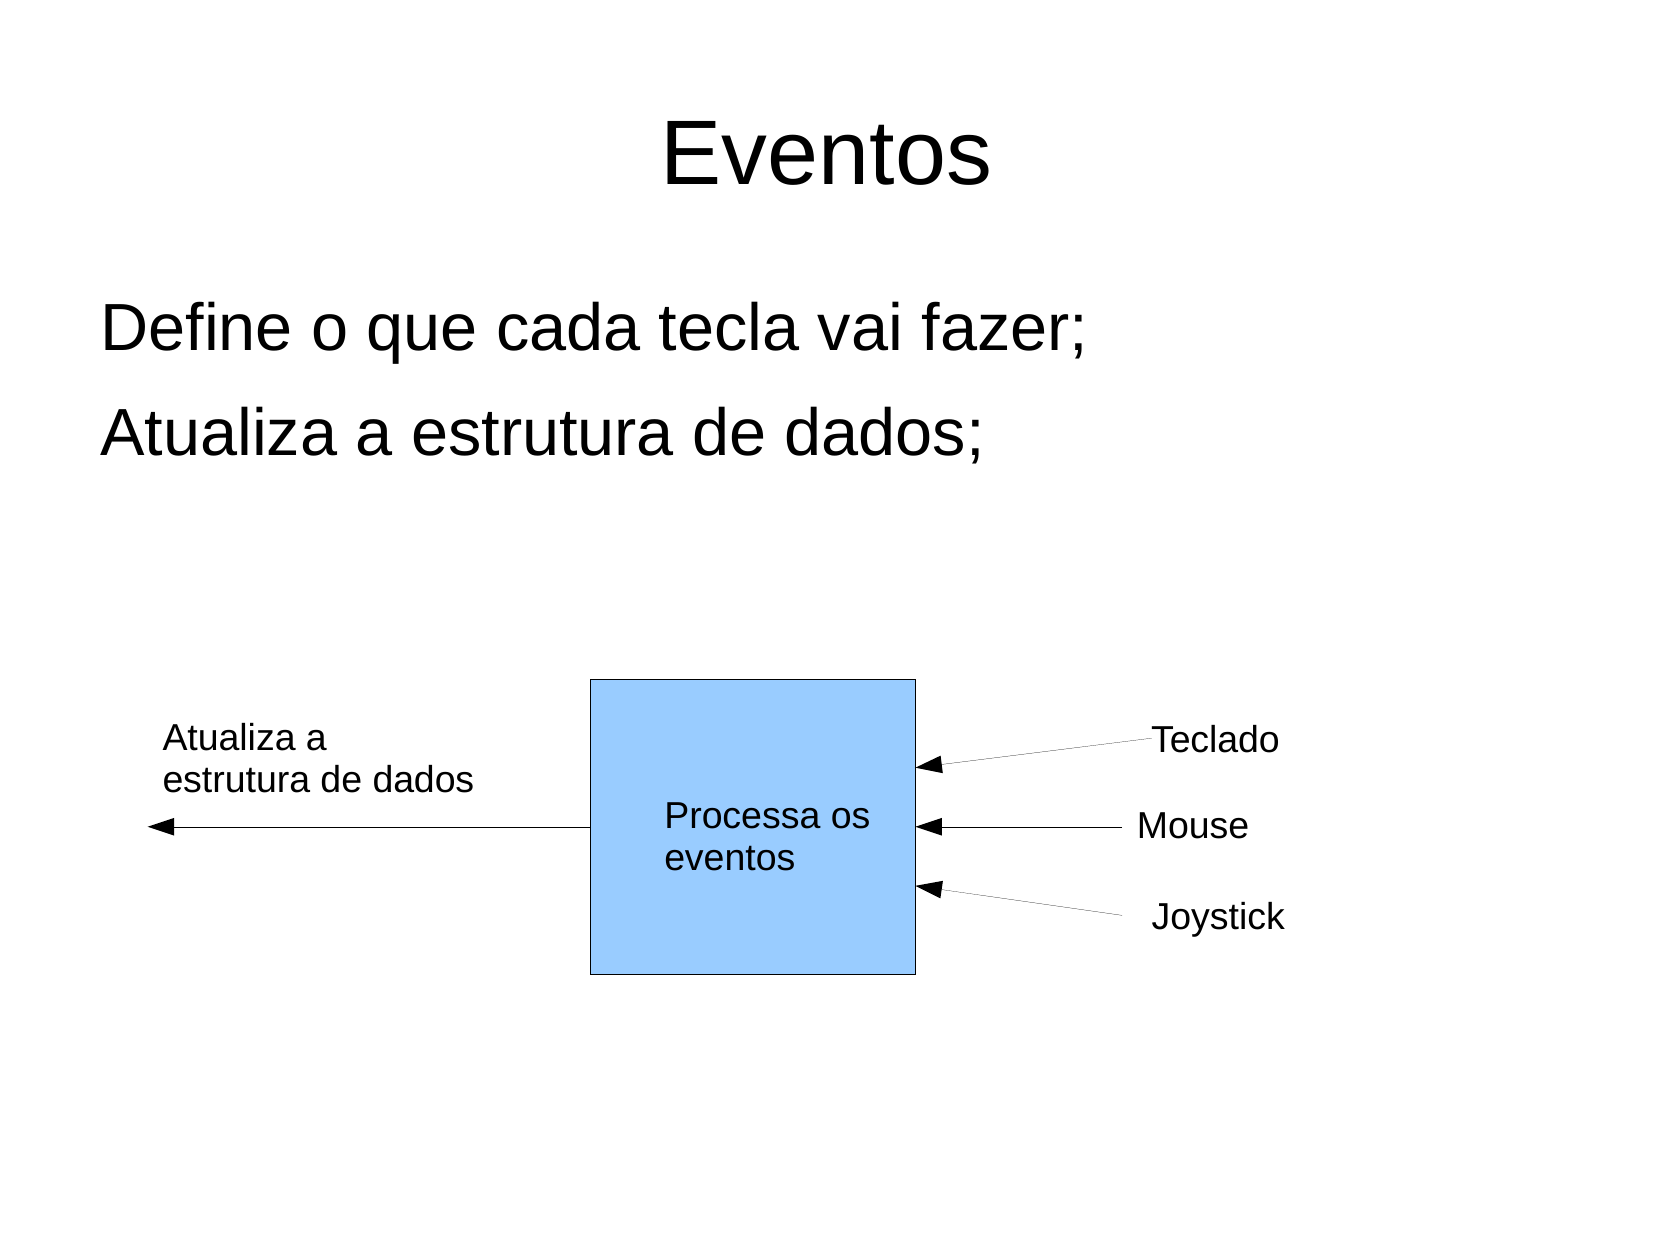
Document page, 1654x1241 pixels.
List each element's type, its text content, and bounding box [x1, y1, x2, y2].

text_box [590, 679, 916, 975]
text_box Joystick [1136, 888, 1300, 945]
text_box Processa os eventos [649, 787, 886, 886]
text_box Atualiza a estrutura de dados [147, 708, 490, 808]
list Define o que cada tecla vai fazer; Atualiza a estrutura de dados; [82, 290, 1571, 1109]
title Eventos [82, 49, 1571, 257]
text_box Mouse [1122, 797, 1264, 855]
text_box Teclado [1136, 710, 1300, 768]
